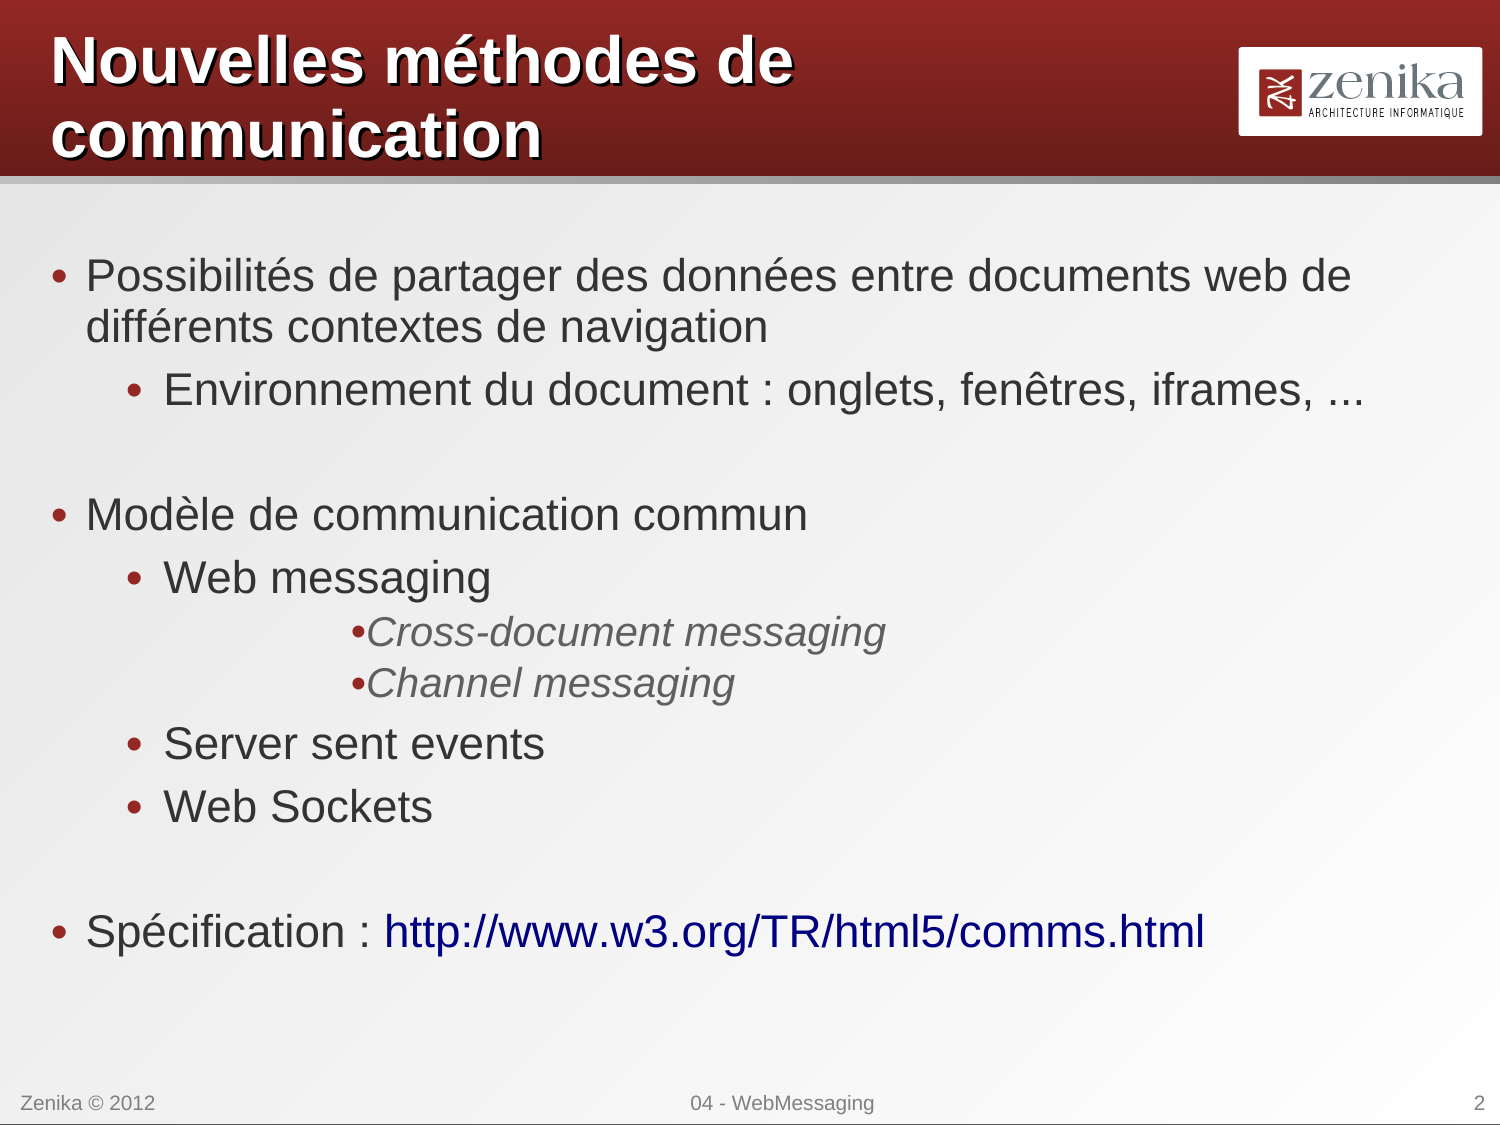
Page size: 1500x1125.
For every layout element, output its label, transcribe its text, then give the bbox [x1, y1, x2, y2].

list Possibilités de partager des données entre documents web de différents contextes de navigation Environnement du document : onglets, fenêtres, iframes, ... Modèle de communication commun Web messaging Cross-document messaging Channel messaging Server sent events Web Sockets Spécification : http://www.w3.org/TR/html5/comms.html [50, 249, 1435, 1079]
title Nouvelles méthodes de communication [50, 15, 1206, 180]
picture [1257, 58, 1464, 125]
